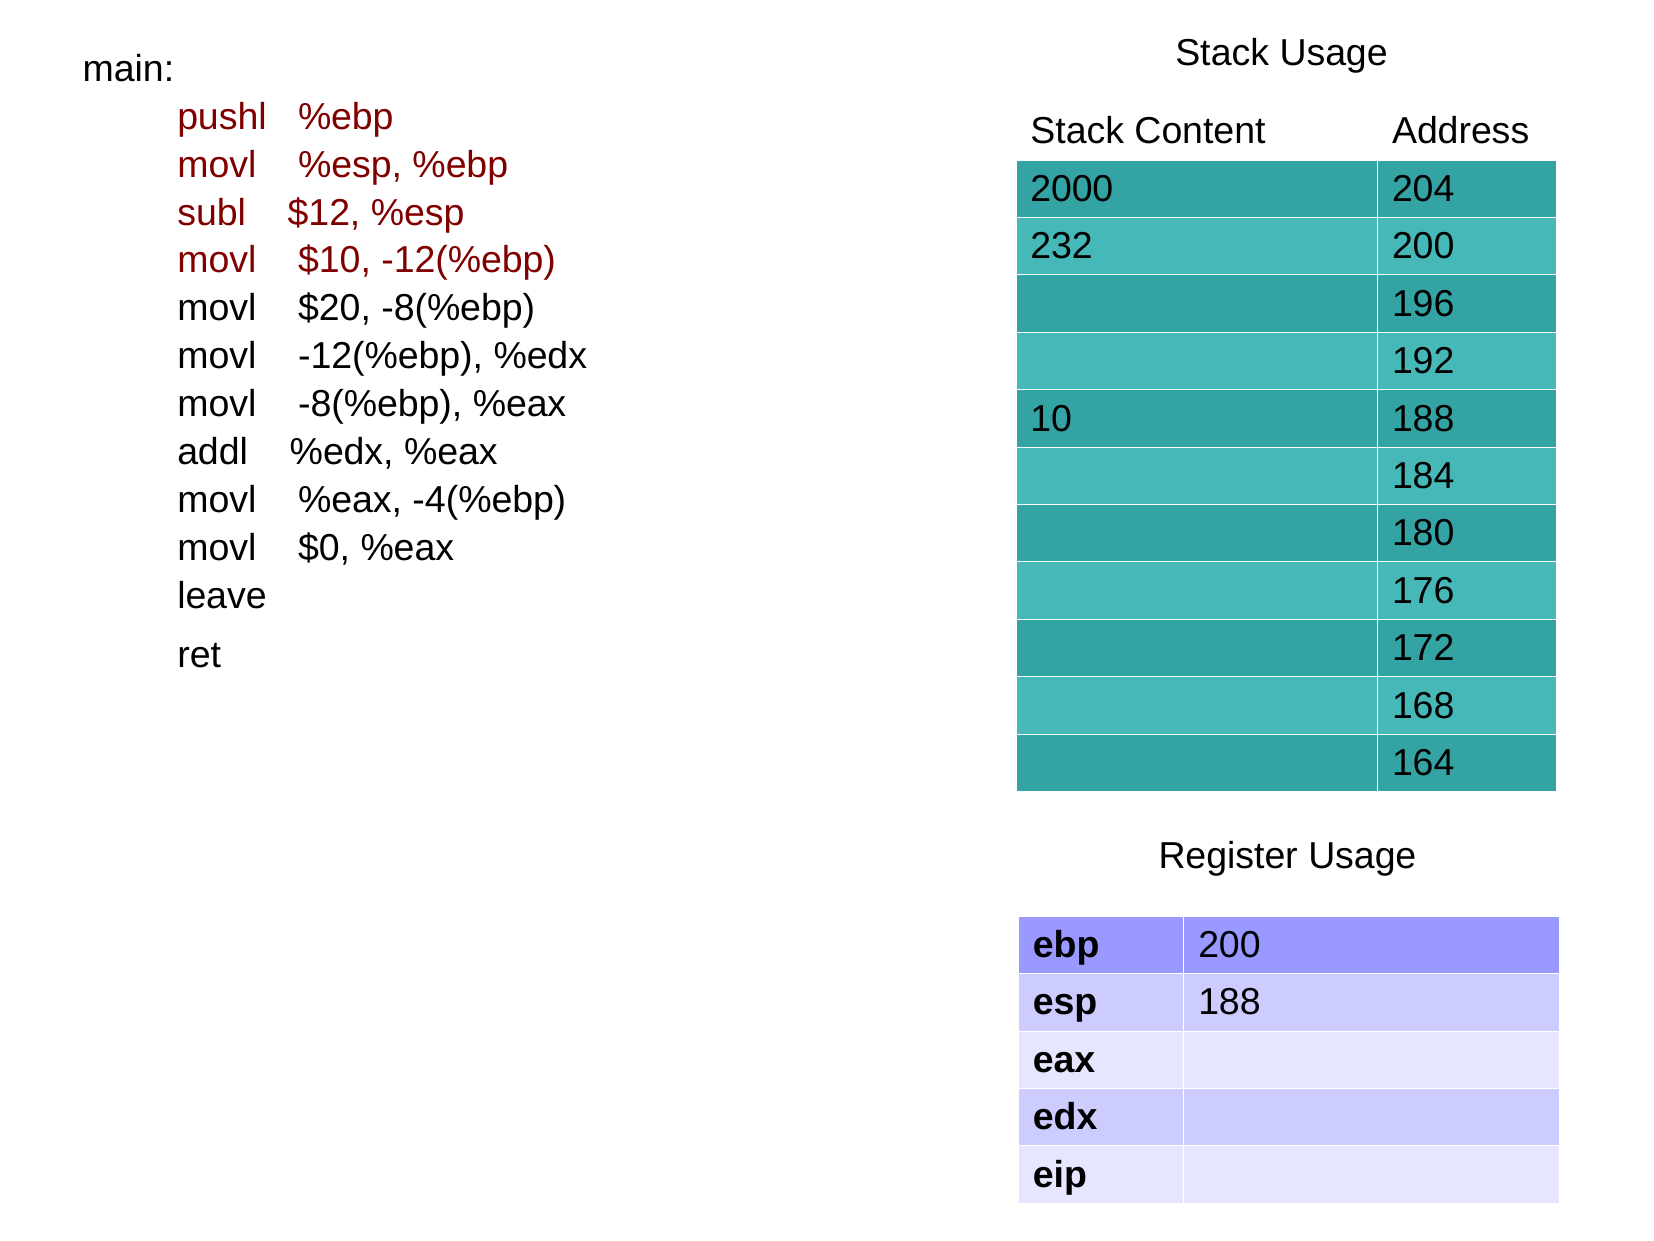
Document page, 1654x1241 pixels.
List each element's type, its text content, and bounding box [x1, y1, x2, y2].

table_header Address [1378, 103, 1556, 160]
text_box Register Usage [1015, 826, 1560, 884]
table_cell 200 [1378, 218, 1556, 274]
table_cell 2000 [1017, 161, 1377, 217]
table_cell [1017, 448, 1377, 504]
table_header ebp [1019, 917, 1183, 973]
table_cell [1017, 735, 1377, 791]
table_cell 192 [1378, 333, 1556, 389]
table_cell 196 [1378, 275, 1556, 332]
table_cell 188 [1184, 974, 1559, 1031]
text_box Stack Usage [1009, 23, 1554, 81]
table_cell [1017, 333, 1377, 389]
table_cell eax [1019, 1032, 1183, 1088]
table_cell [1017, 677, 1377, 734]
table_cell [1184, 1146, 1559, 1203]
list main: pushl %ebp movl %esp, %ebp subl $12, %esp movl $10, -12(%ebp) movl $20, -8(%ebp) movl -12(%ebp), %edx movl -8(%ebp), %eax addl %edx, %eax movl %eax, -4(%ebp) movl $0, %eax leave ret [82, 47, 969, 1182]
table_cell 164 [1378, 735, 1556, 791]
table_header 200 [1184, 917, 1559, 973]
table_cell [1017, 562, 1377, 619]
table_cell [1017, 275, 1377, 332]
table_cell eip [1019, 1146, 1183, 1203]
table_cell [1184, 1089, 1559, 1145]
table_cell 172 [1378, 620, 1556, 676]
table_cell 204 [1378, 161, 1556, 217]
table_cell [1017, 505, 1377, 561]
table_cell esp [1019, 974, 1183, 1031]
table_header Stack Content [1017, 103, 1377, 160]
table_cell 184 [1378, 448, 1556, 504]
table_cell 180 [1378, 505, 1556, 561]
table_cell 188 [1378, 390, 1556, 447]
table_cell 10 [1017, 390, 1377, 447]
table_cell 168 [1378, 677, 1556, 734]
table_cell edx [1019, 1089, 1183, 1145]
table_cell [1184, 1032, 1559, 1088]
table_cell 176 [1378, 562, 1556, 619]
table_cell [1017, 620, 1377, 676]
table_cell 232 [1017, 218, 1377, 274]
